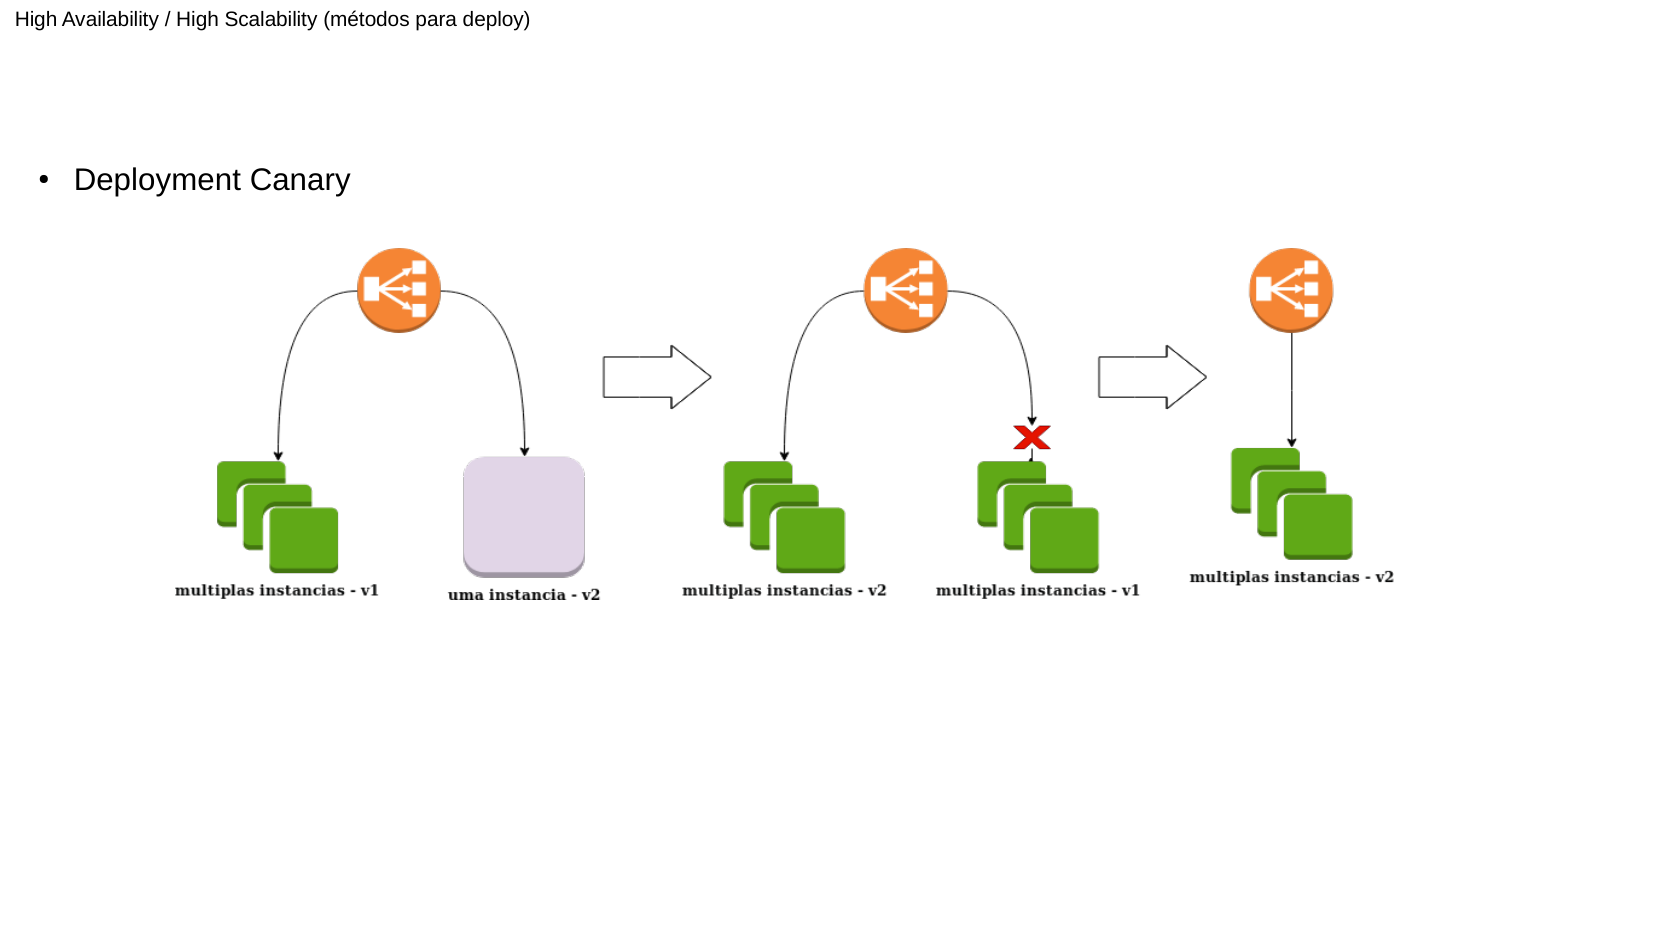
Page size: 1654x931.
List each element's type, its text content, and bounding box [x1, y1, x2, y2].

text_box Deployment Canary [23, 155, 402, 240]
text_box High Availability / High Scalability (métodos para deploy) [0, 0, 546, 39]
picture [175, 247, 1394, 601]
